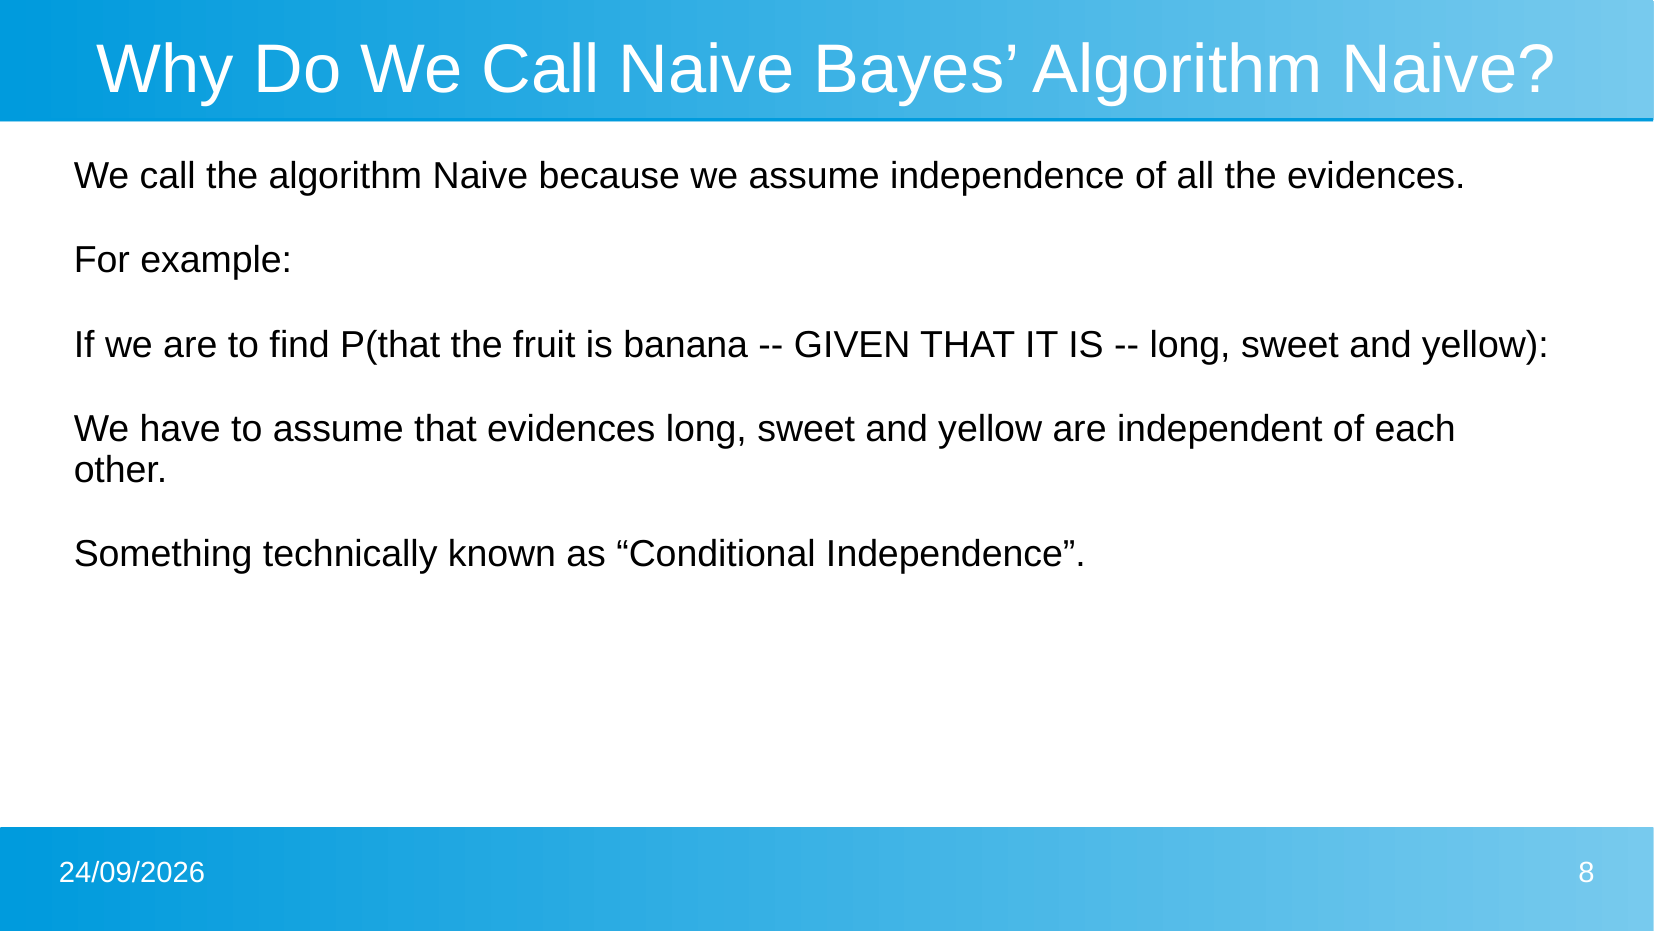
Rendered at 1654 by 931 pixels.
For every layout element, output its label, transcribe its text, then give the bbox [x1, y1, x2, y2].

text_box We call the algorithm Naive because we assume independence of all the evidences. For example: If we are to find P(that the fruit is banana -- GIVEN THAT IT IS -- long, sweet and yellow): We have to assume that evidences long, sweet and yellow are independent of each other. Something technically known as “Conditional Independence”. [59, 147, 1565, 583]
title Why Do We Call Naive Bayes’ Algorithm Naive? [59, 29, 1595, 108]
